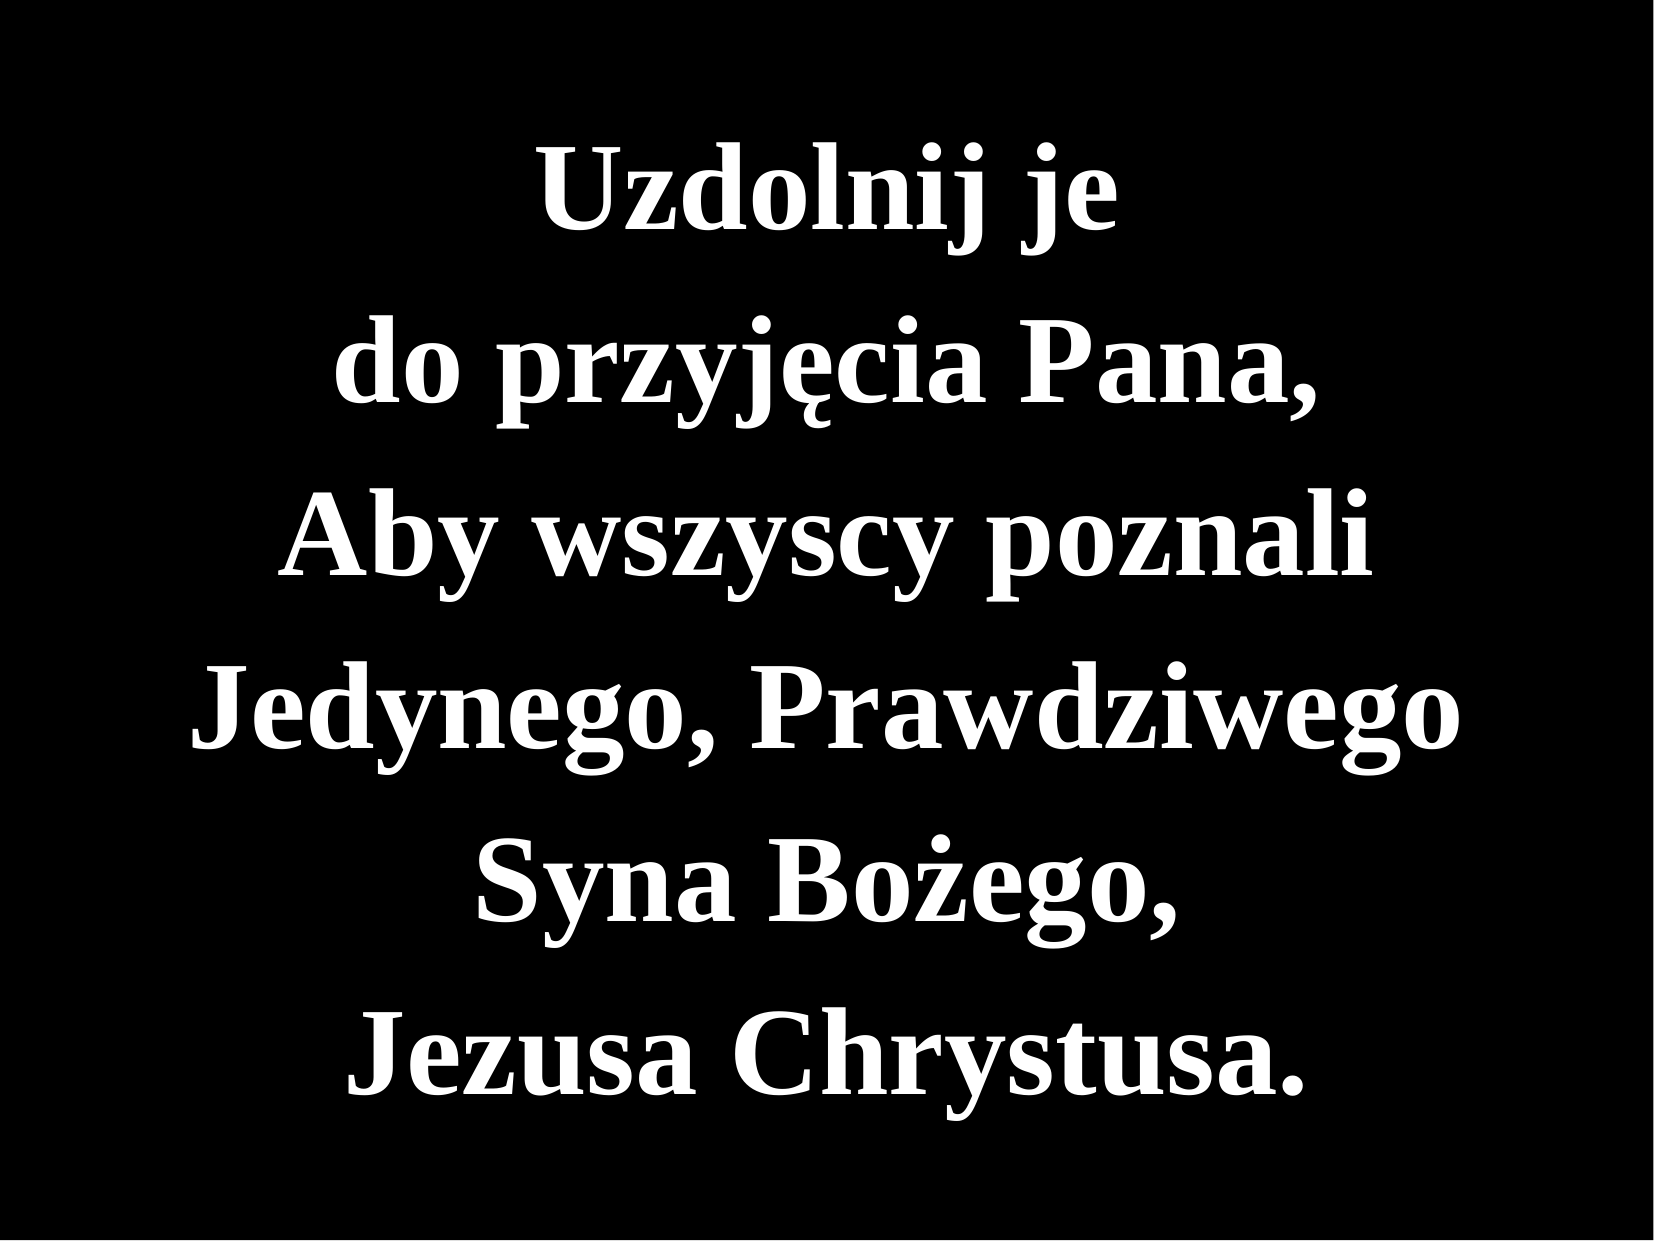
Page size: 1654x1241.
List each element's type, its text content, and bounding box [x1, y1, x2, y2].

title Uzdolnij je ppp do przyjęcia Pana, ppp Aby wszyscy poznali ppp Jedynego, Prawdziwego ppp Syna Bożego, ppp Jezusa Chrystusa. [0, 0, 1654, 1241]
